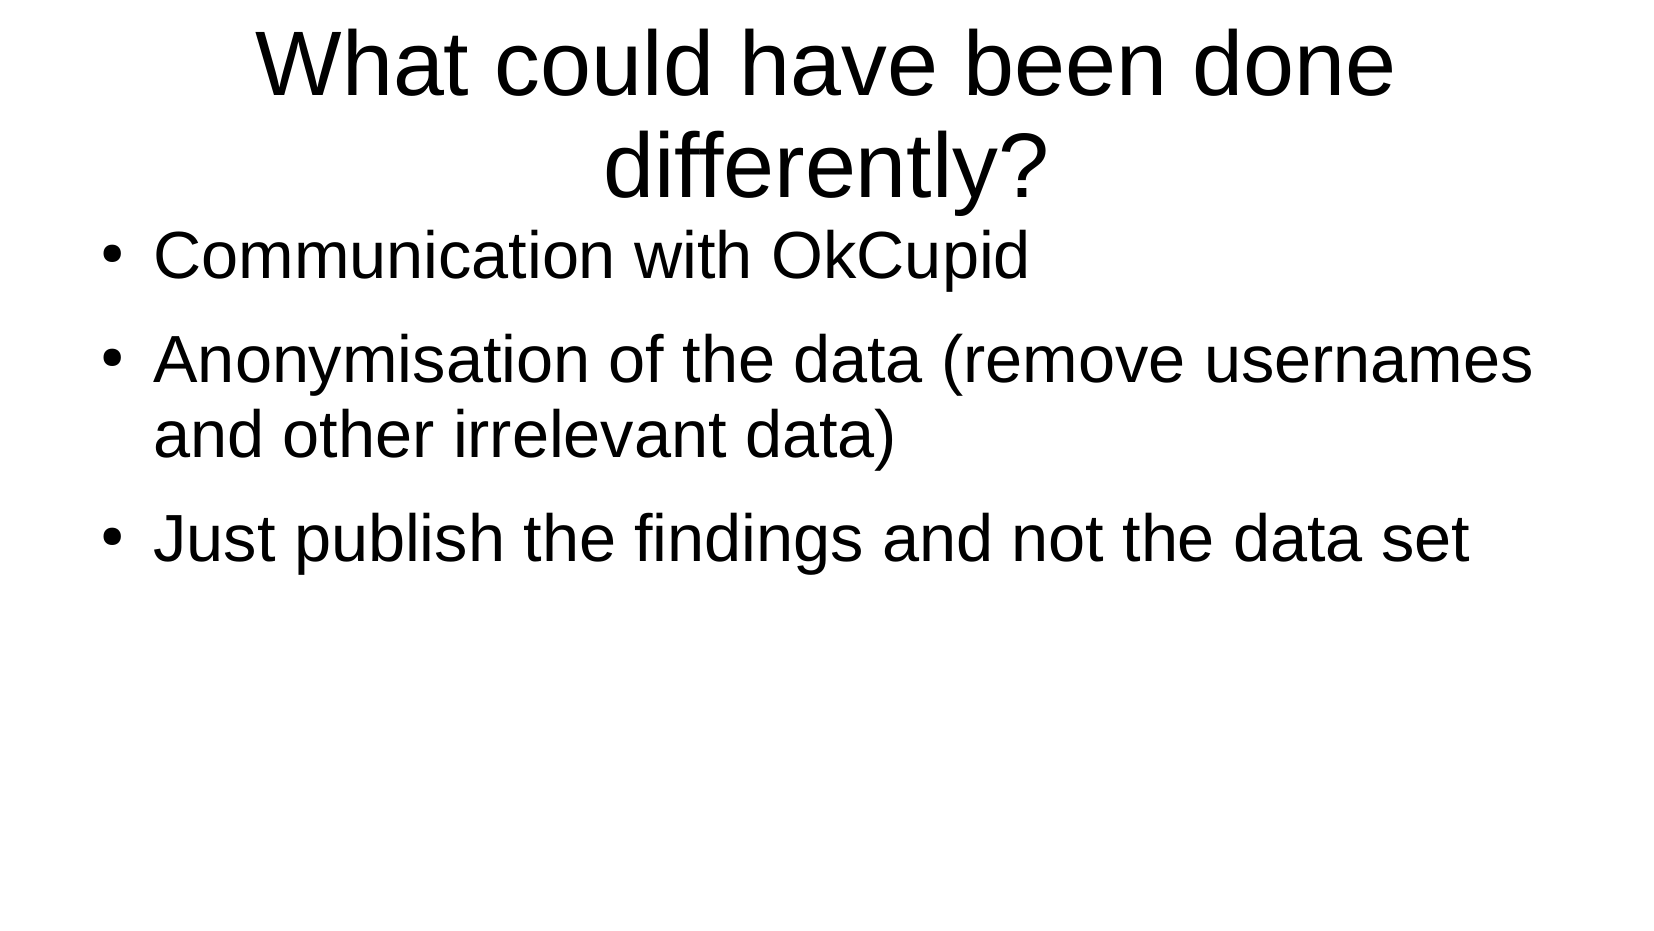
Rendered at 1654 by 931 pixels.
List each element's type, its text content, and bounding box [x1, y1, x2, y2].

list Communication with OkCupid Anonymisation of the data (remove usernames and other irrelevant data) Just publish the findings and not the data set [82, 217, 1571, 758]
title What could have been done differently? [82, 12, 1571, 217]
